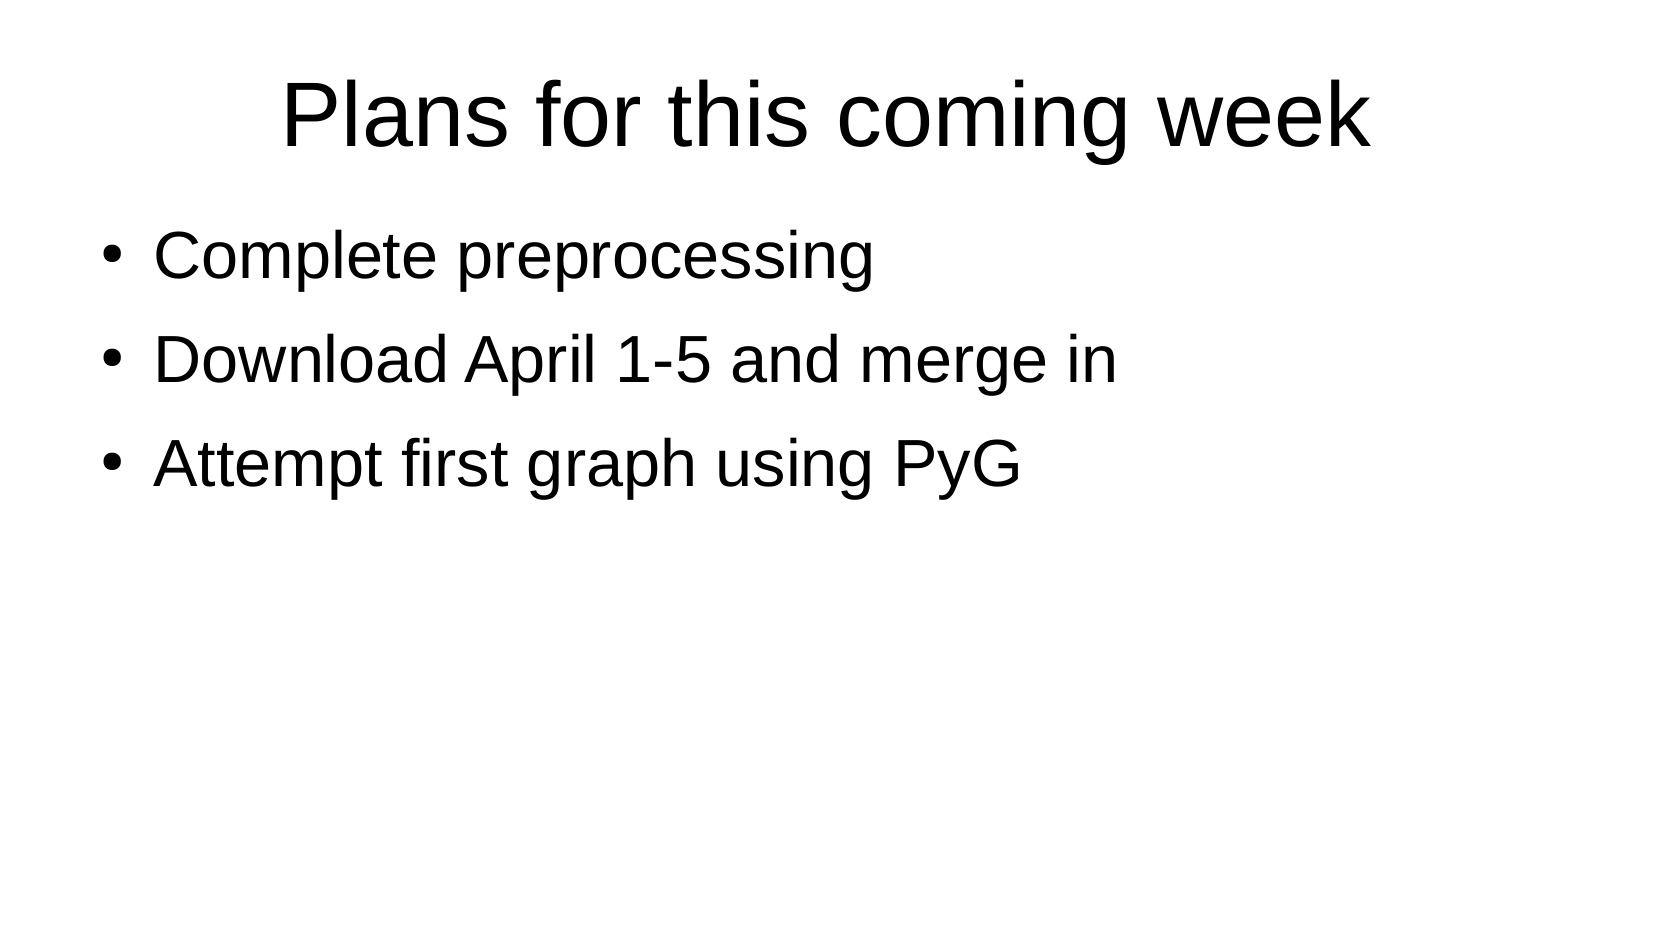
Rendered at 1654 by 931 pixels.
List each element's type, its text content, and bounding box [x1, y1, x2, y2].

title Plans for this coming week [82, 37, 1571, 193]
list Complete preprocessing Download April 1-5 and merge in Attempt first graph using PyG [82, 217, 1571, 758]
